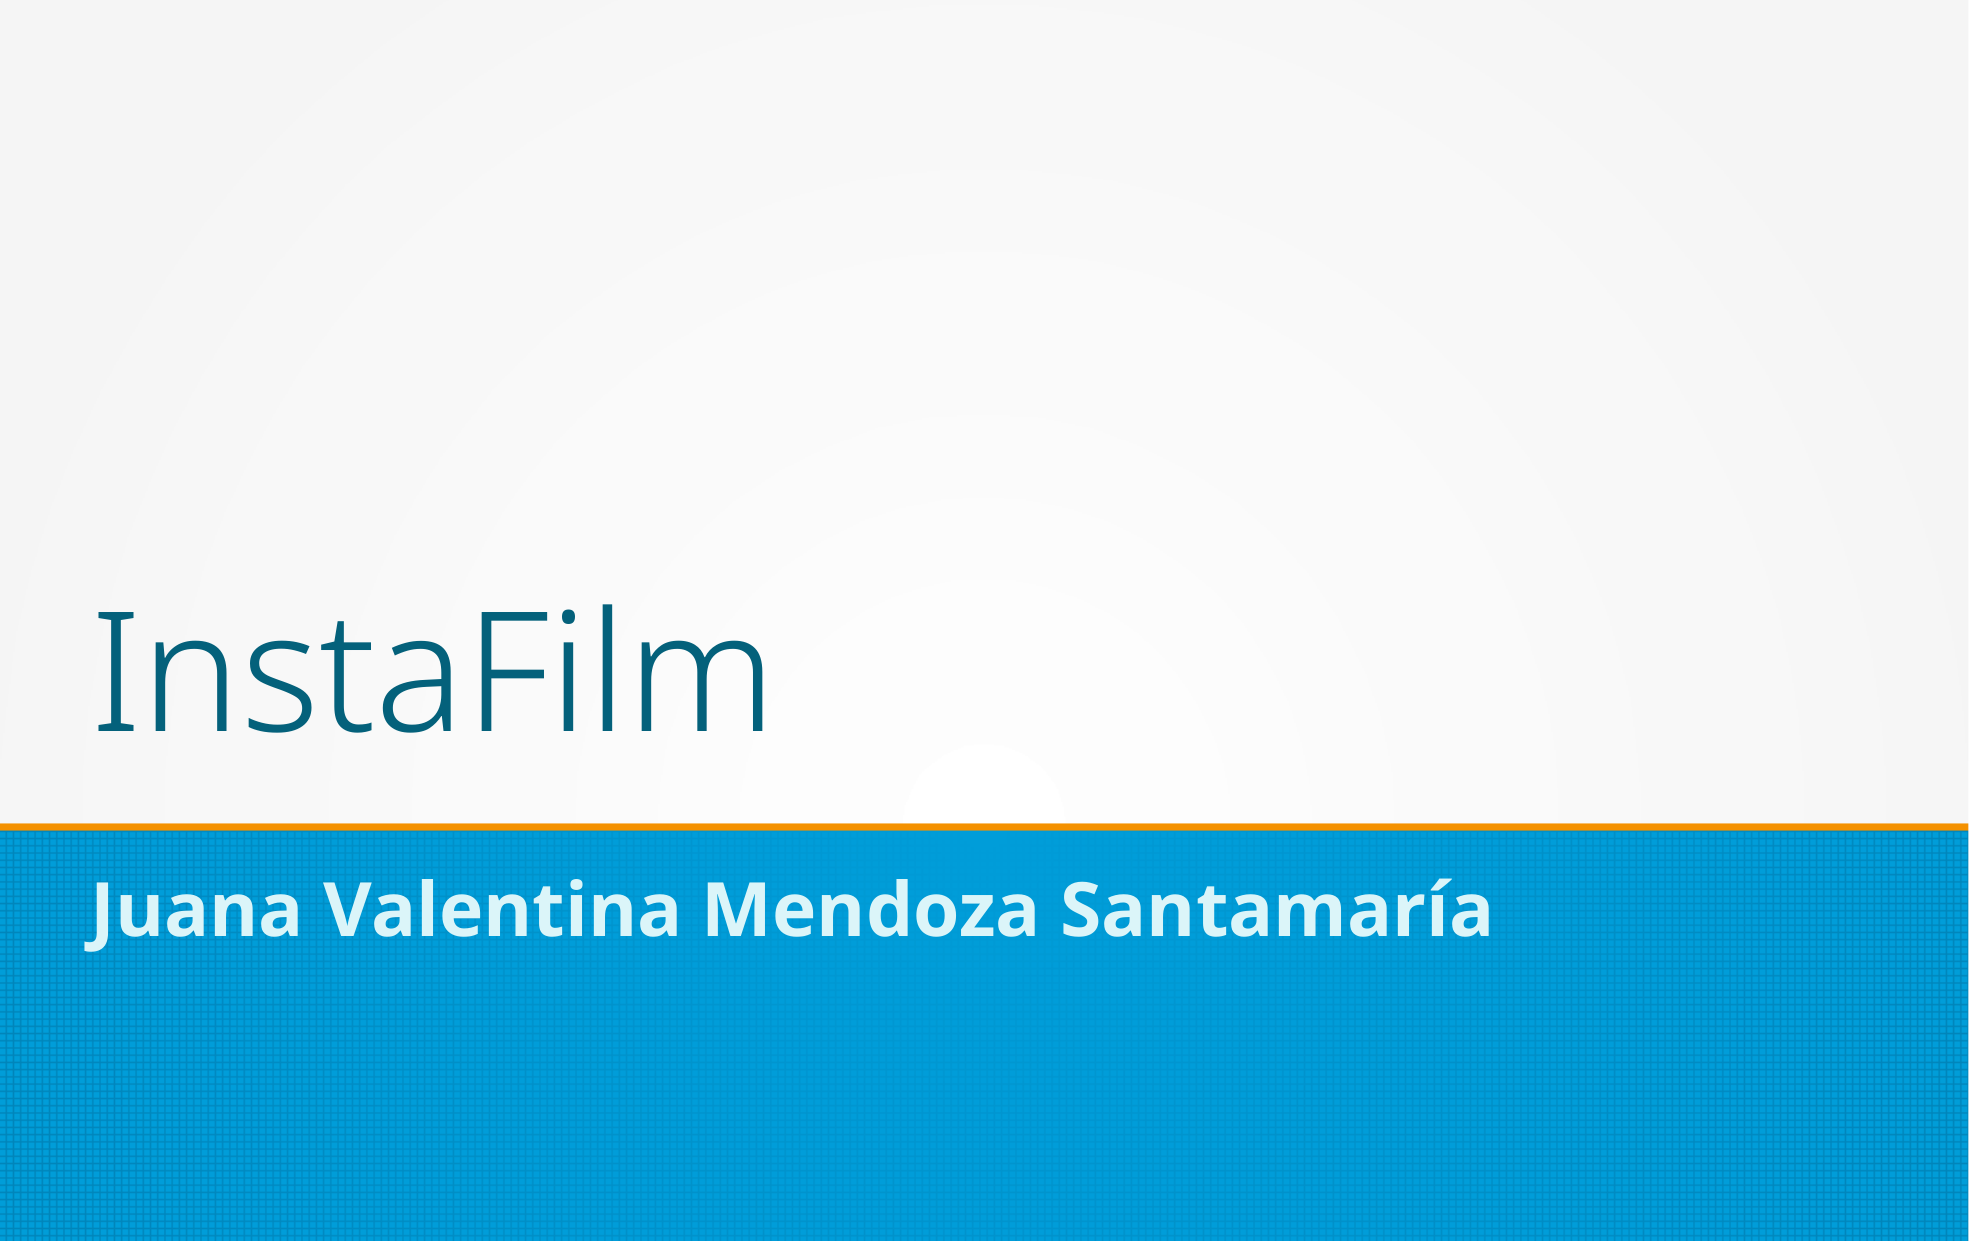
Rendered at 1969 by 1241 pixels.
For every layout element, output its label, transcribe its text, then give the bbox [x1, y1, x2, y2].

subtitle Juana Valentina Mendoza Santamaría [90, 855, 1861, 1111]
title InstaFilm [90, 49, 1862, 781]
picture [0, 0, 1969, 830]
